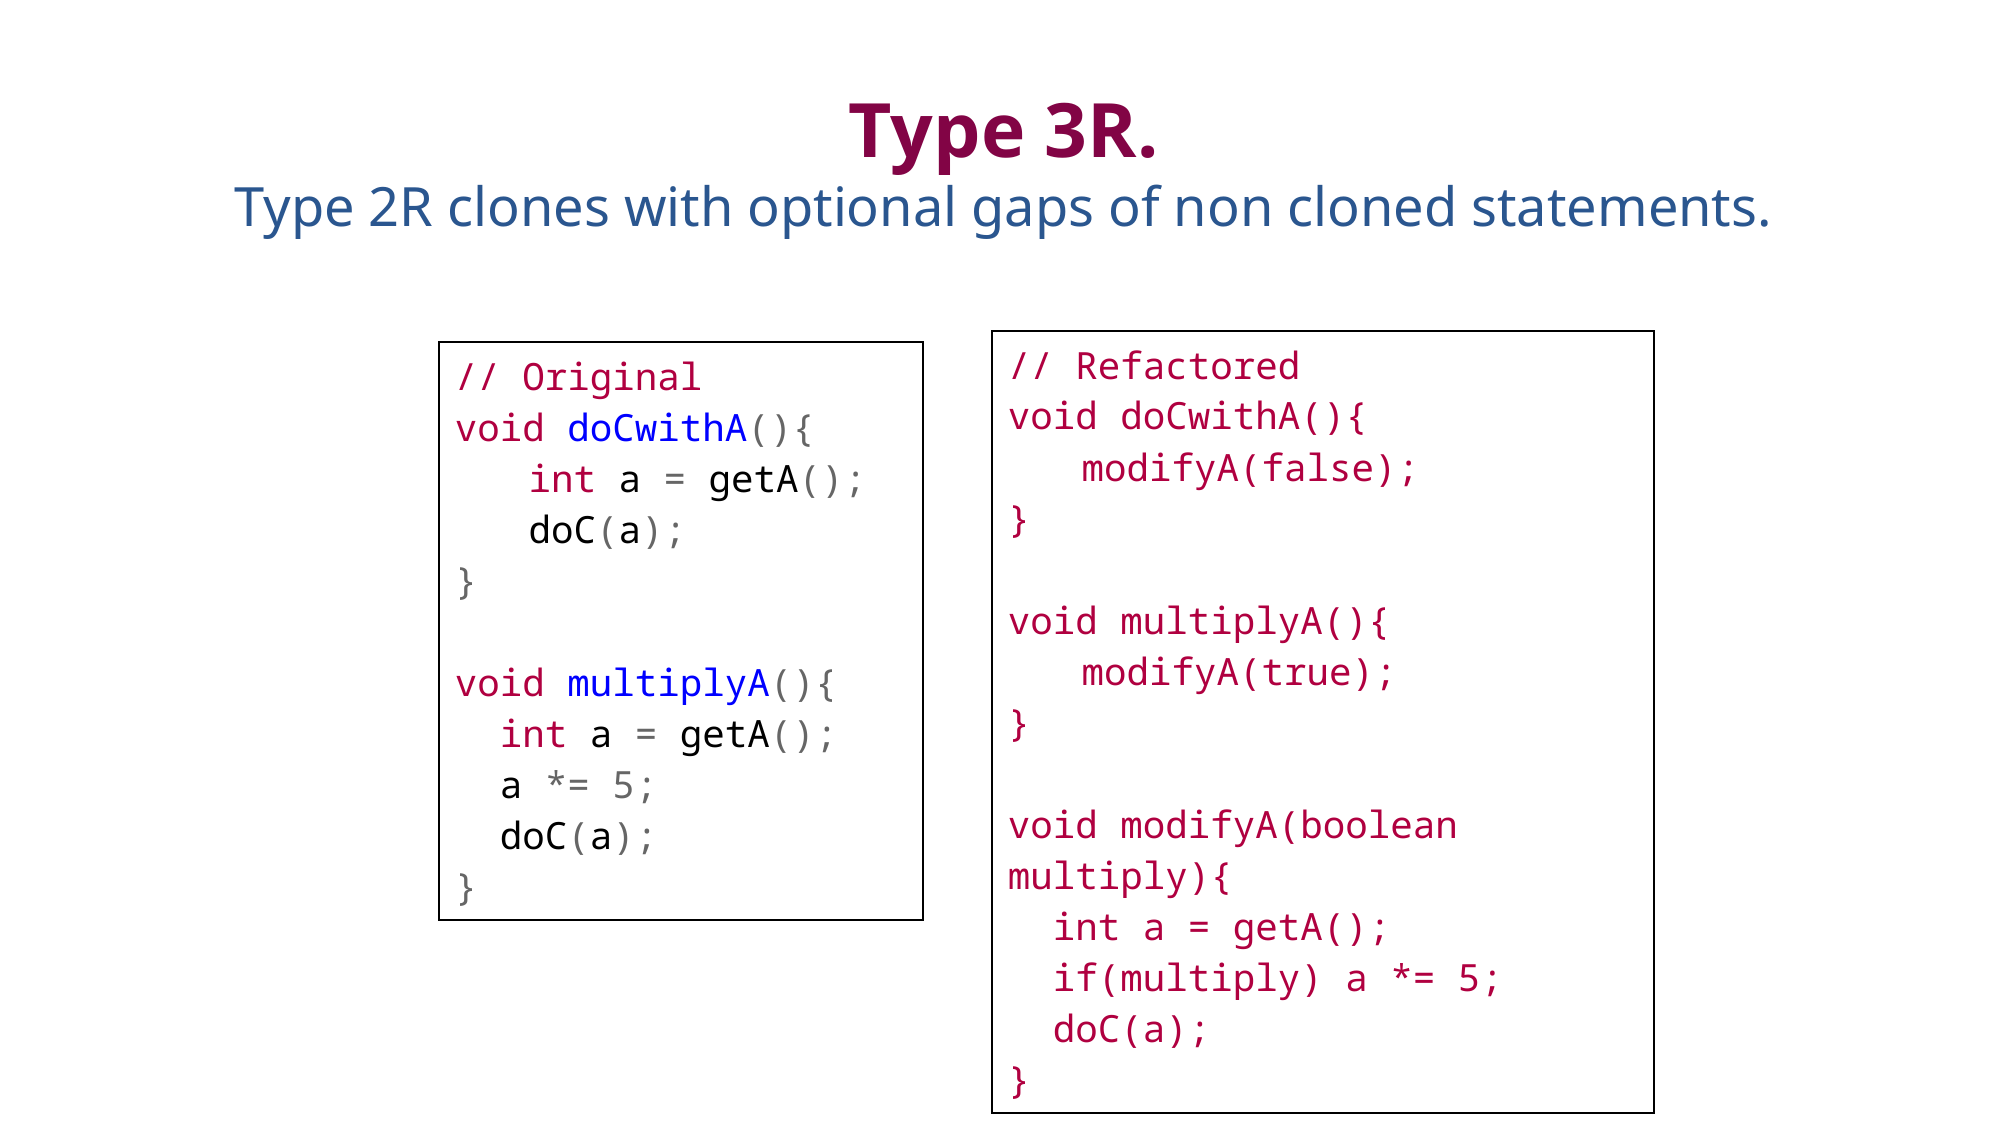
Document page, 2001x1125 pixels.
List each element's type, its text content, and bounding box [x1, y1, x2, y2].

text_box Type 3R. Type 2R clones with optional gaps of non cloned statements. [83, 75, 1925, 245]
text_box // Original void doCwithA(){ int a = getA(); doC(a); } void multiplyA(){ int a = getA(); a *= 5; doC(a); } [438, 342, 924, 880]
text_box // Refactored void doCwithA(){ modifyA(false); } void multiplyA(){ modifyA(true); } void modifyA(boolean multiply){ int a = getA(); if(multiply) a *= 5; doC(a); } [992, 330, 1654, 1081]
